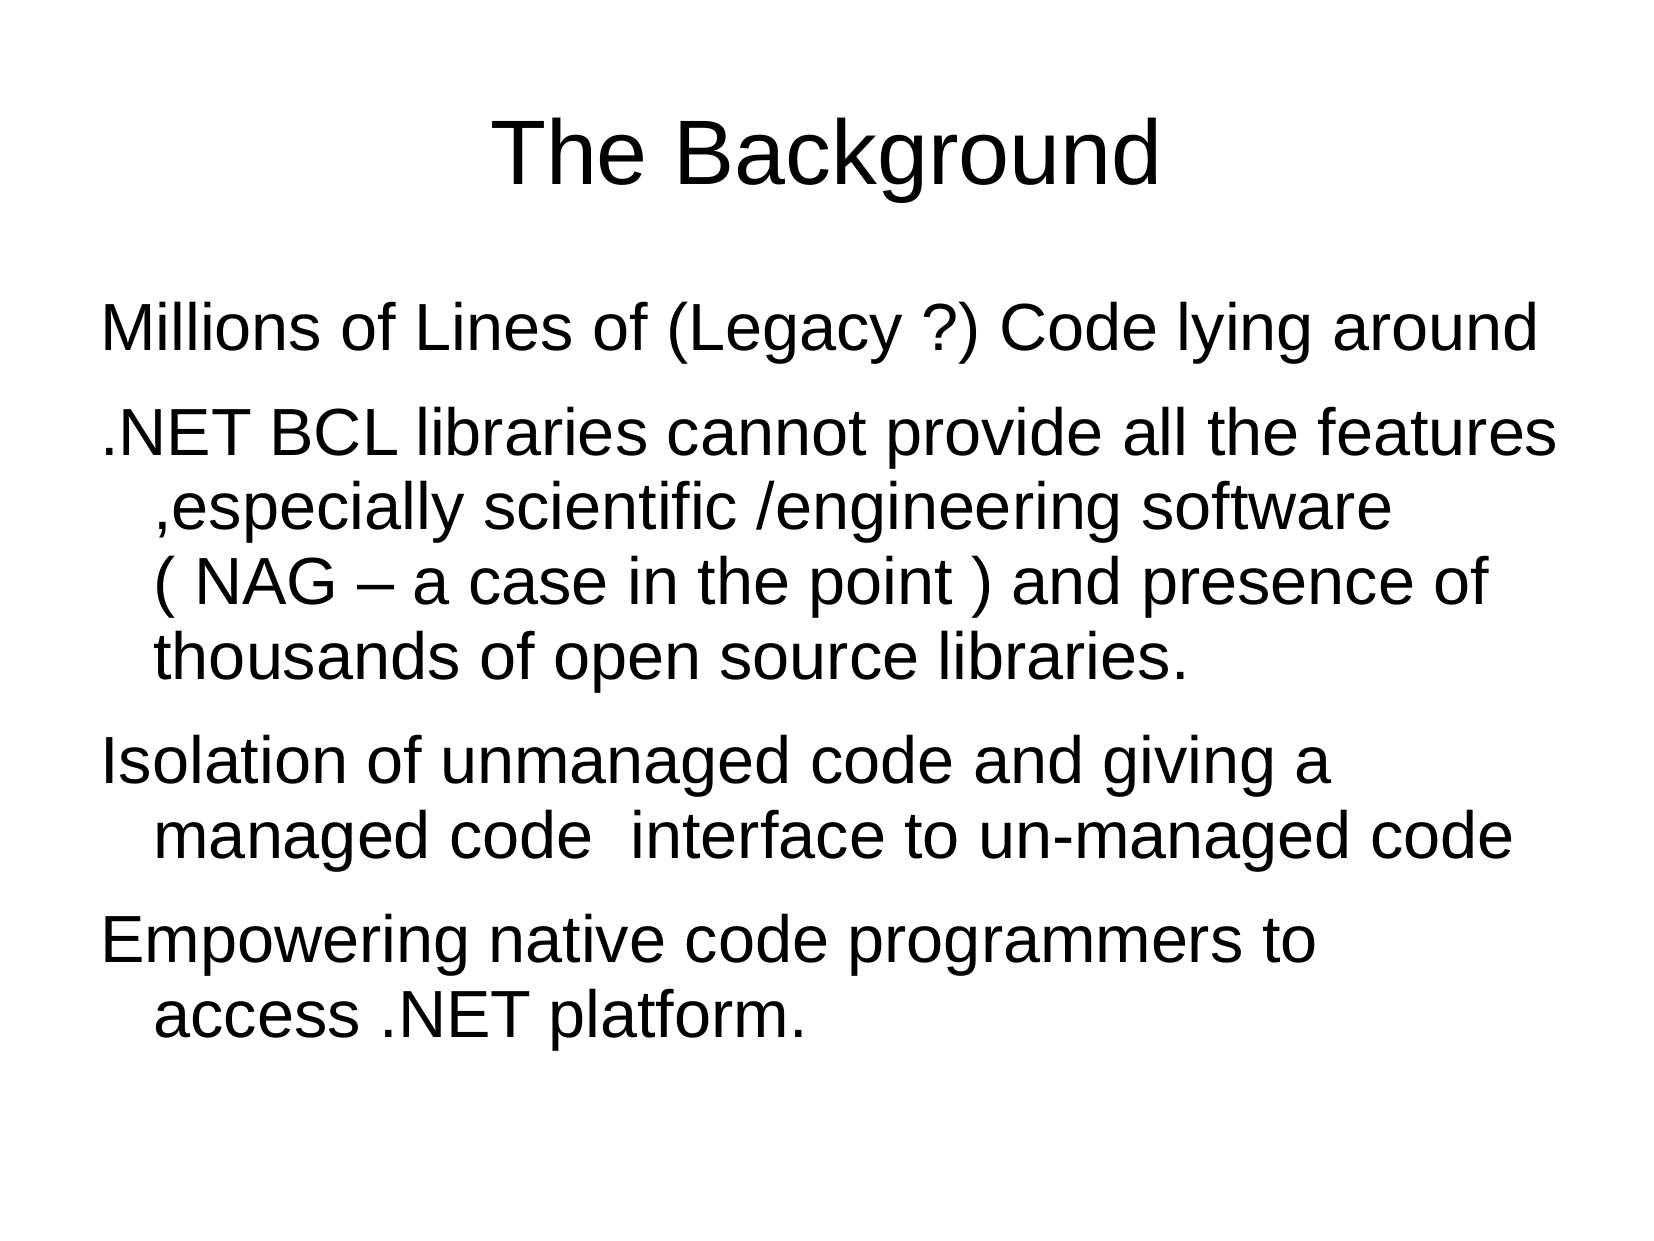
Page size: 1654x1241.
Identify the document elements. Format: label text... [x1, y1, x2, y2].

list Millions of Lines of (Legacy ?) Code lying around .NET BCL libraries cannot provide all the features ,especially scientific /engineering software ( NAG – a case in the point ) and presence of thousands of open source libraries. Isolation of unmanaged code and giving a managed code interface to un-managed code Empowering native code programmers to access .NET platform. [82, 290, 1571, 1127]
title The Background [82, 49, 1571, 257]
